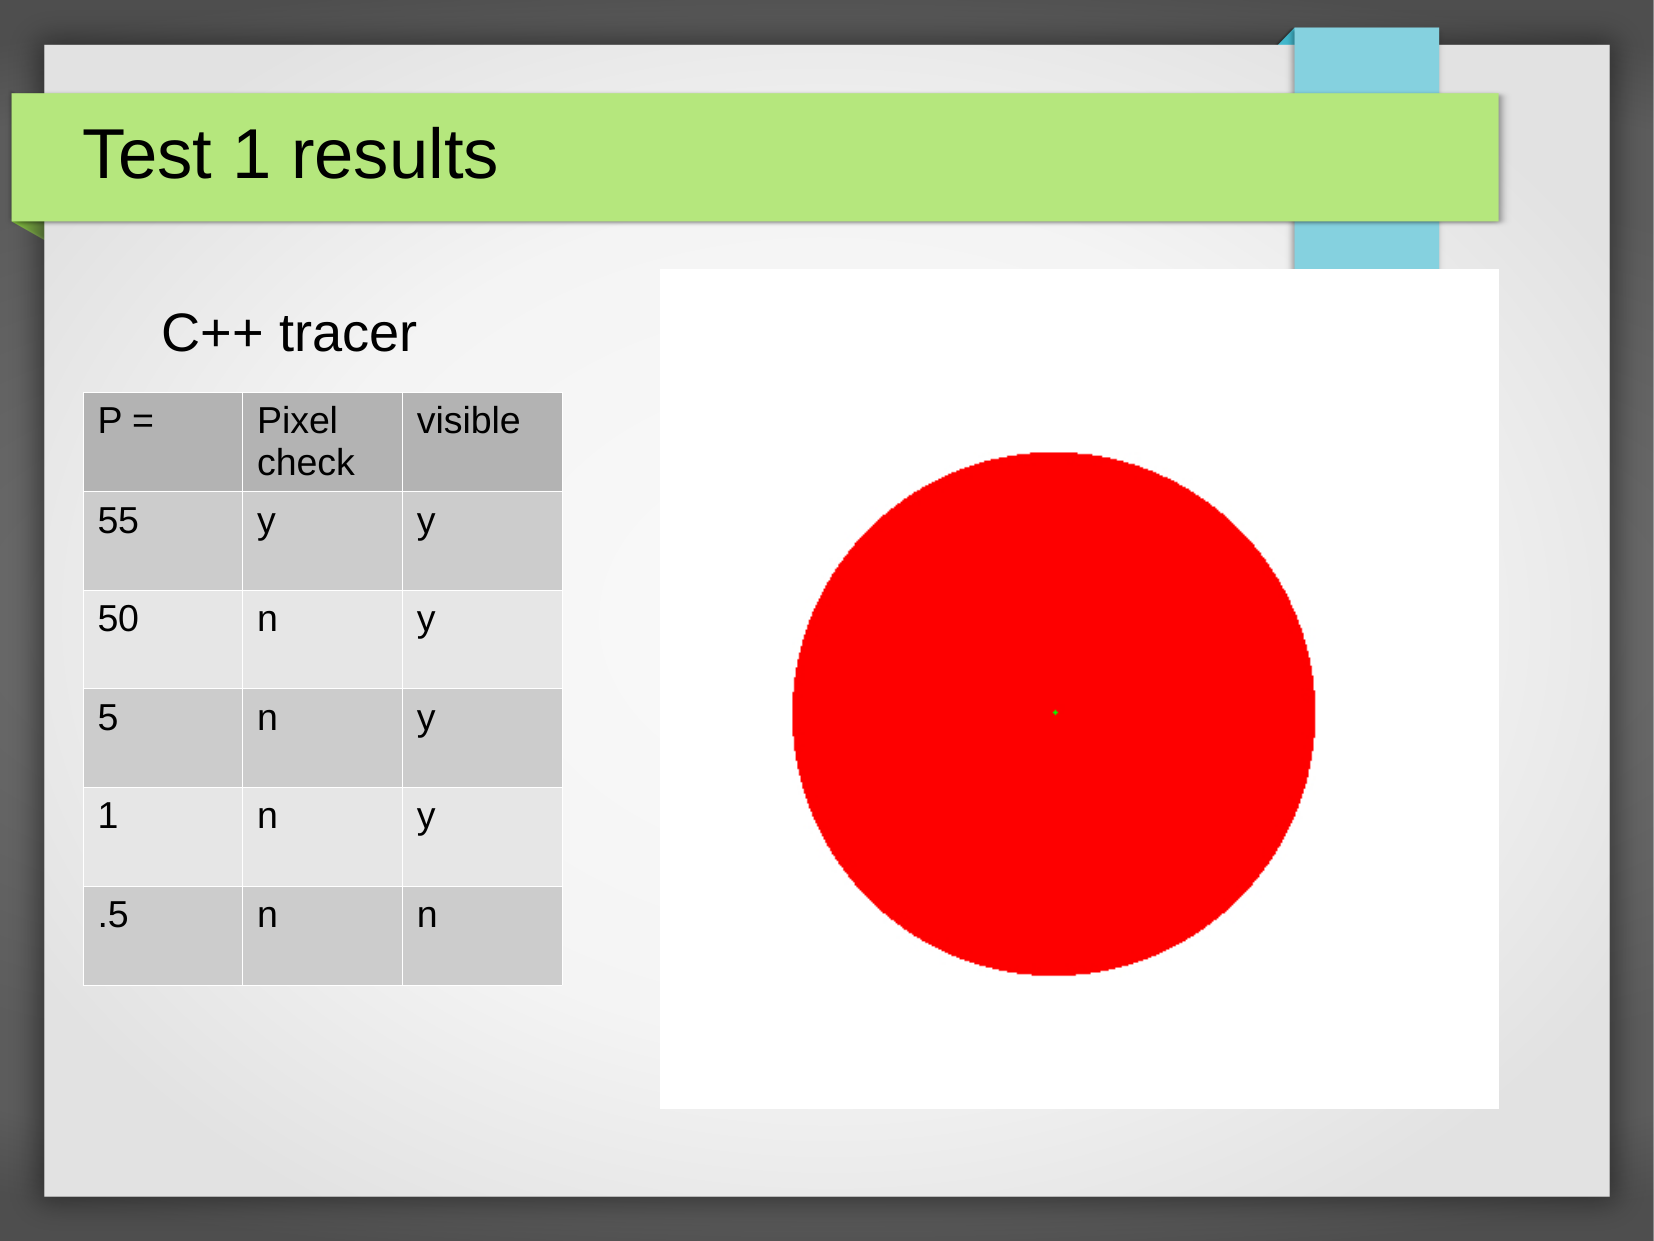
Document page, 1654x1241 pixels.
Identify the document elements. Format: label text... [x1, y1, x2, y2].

table_cell y [243, 492, 402, 590]
table_cell 5 [84, 689, 242, 787]
table_cell y [403, 689, 562, 787]
table_cell 50 [84, 591, 242, 688]
table_cell n [403, 887, 562, 985]
table_cell y [403, 788, 562, 886]
table_cell n [243, 788, 402, 886]
table_cell y [403, 492, 562, 590]
title Test 1 results [82, 94, 1264, 213]
table_cell 1 [84, 788, 242, 886]
table_header visible [403, 393, 562, 491]
table_cell y [403, 591, 562, 688]
list C++ tracer [90, 301, 571, 376]
table_cell .5 [84, 887, 242, 985]
table_cell n [243, 591, 402, 688]
picture [0, 0, 1654, 1241]
table_cell n [243, 887, 402, 985]
table_header P = [84, 393, 242, 491]
table_header Pixel check [243, 393, 402, 491]
table_cell 55 [84, 492, 242, 590]
table_cell n [243, 689, 402, 787]
